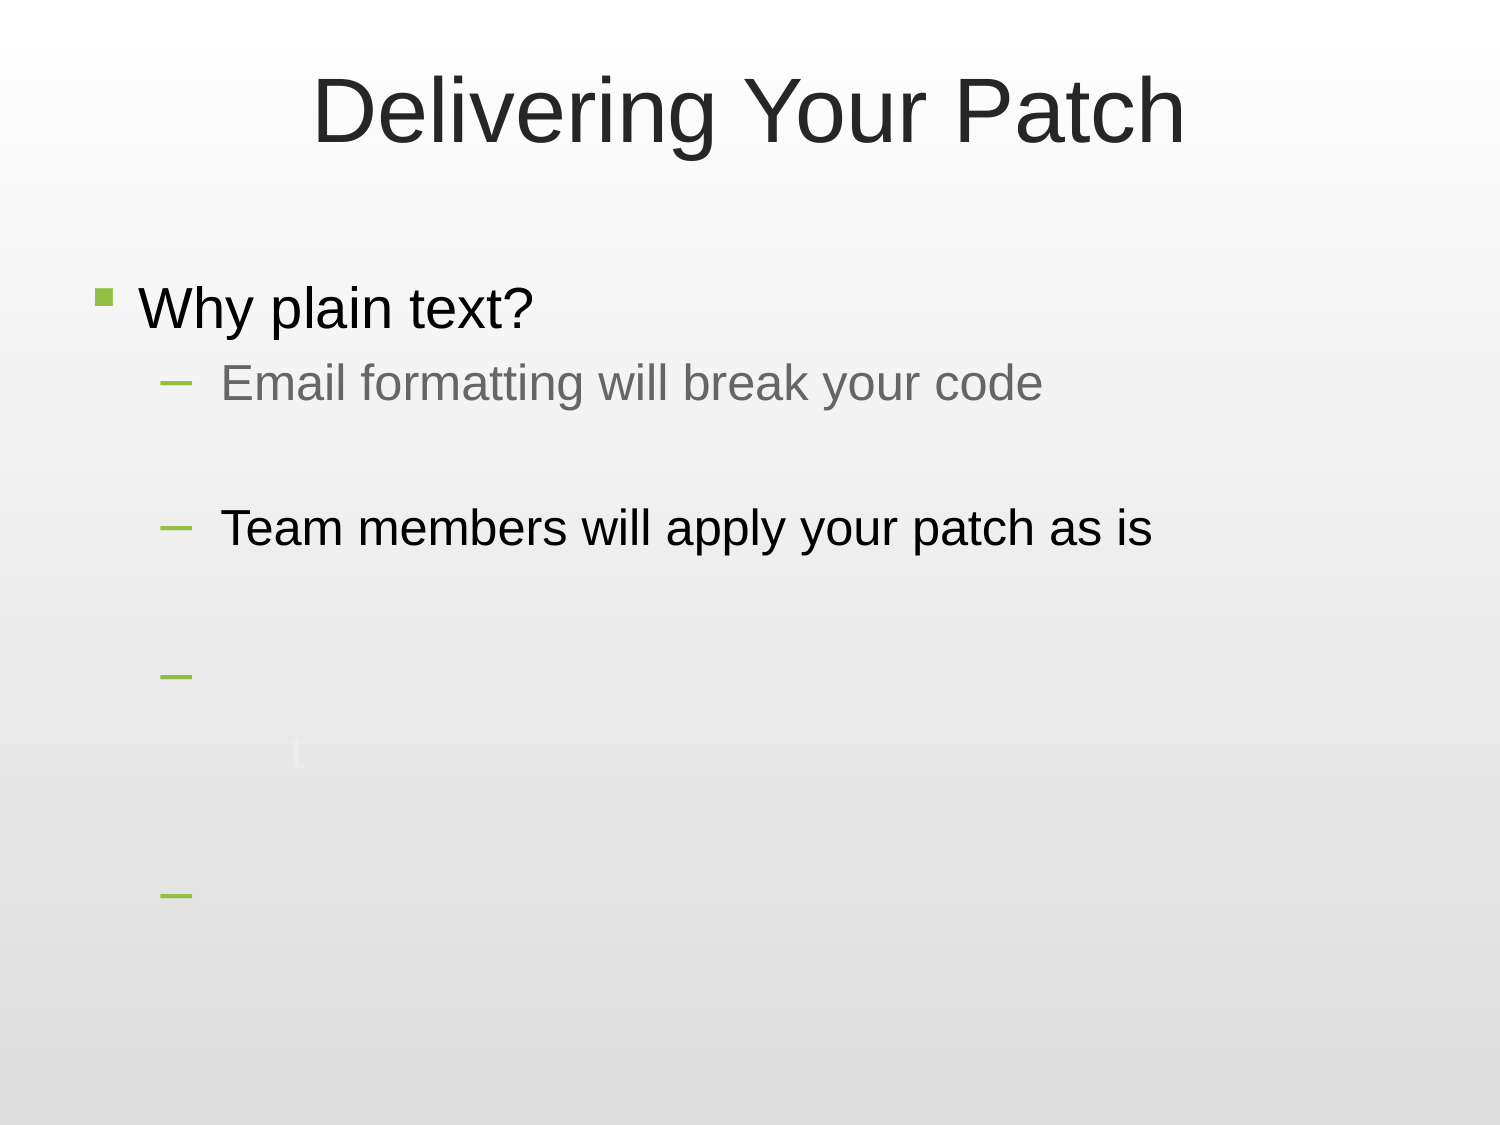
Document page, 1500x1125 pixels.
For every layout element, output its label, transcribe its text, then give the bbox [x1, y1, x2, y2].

list Why plain text? Email formatting will break your code Team members will apply your patch as is t [75, 262, 1425, 1005]
title Delivering Your Patch [75, 19, 1425, 191]
